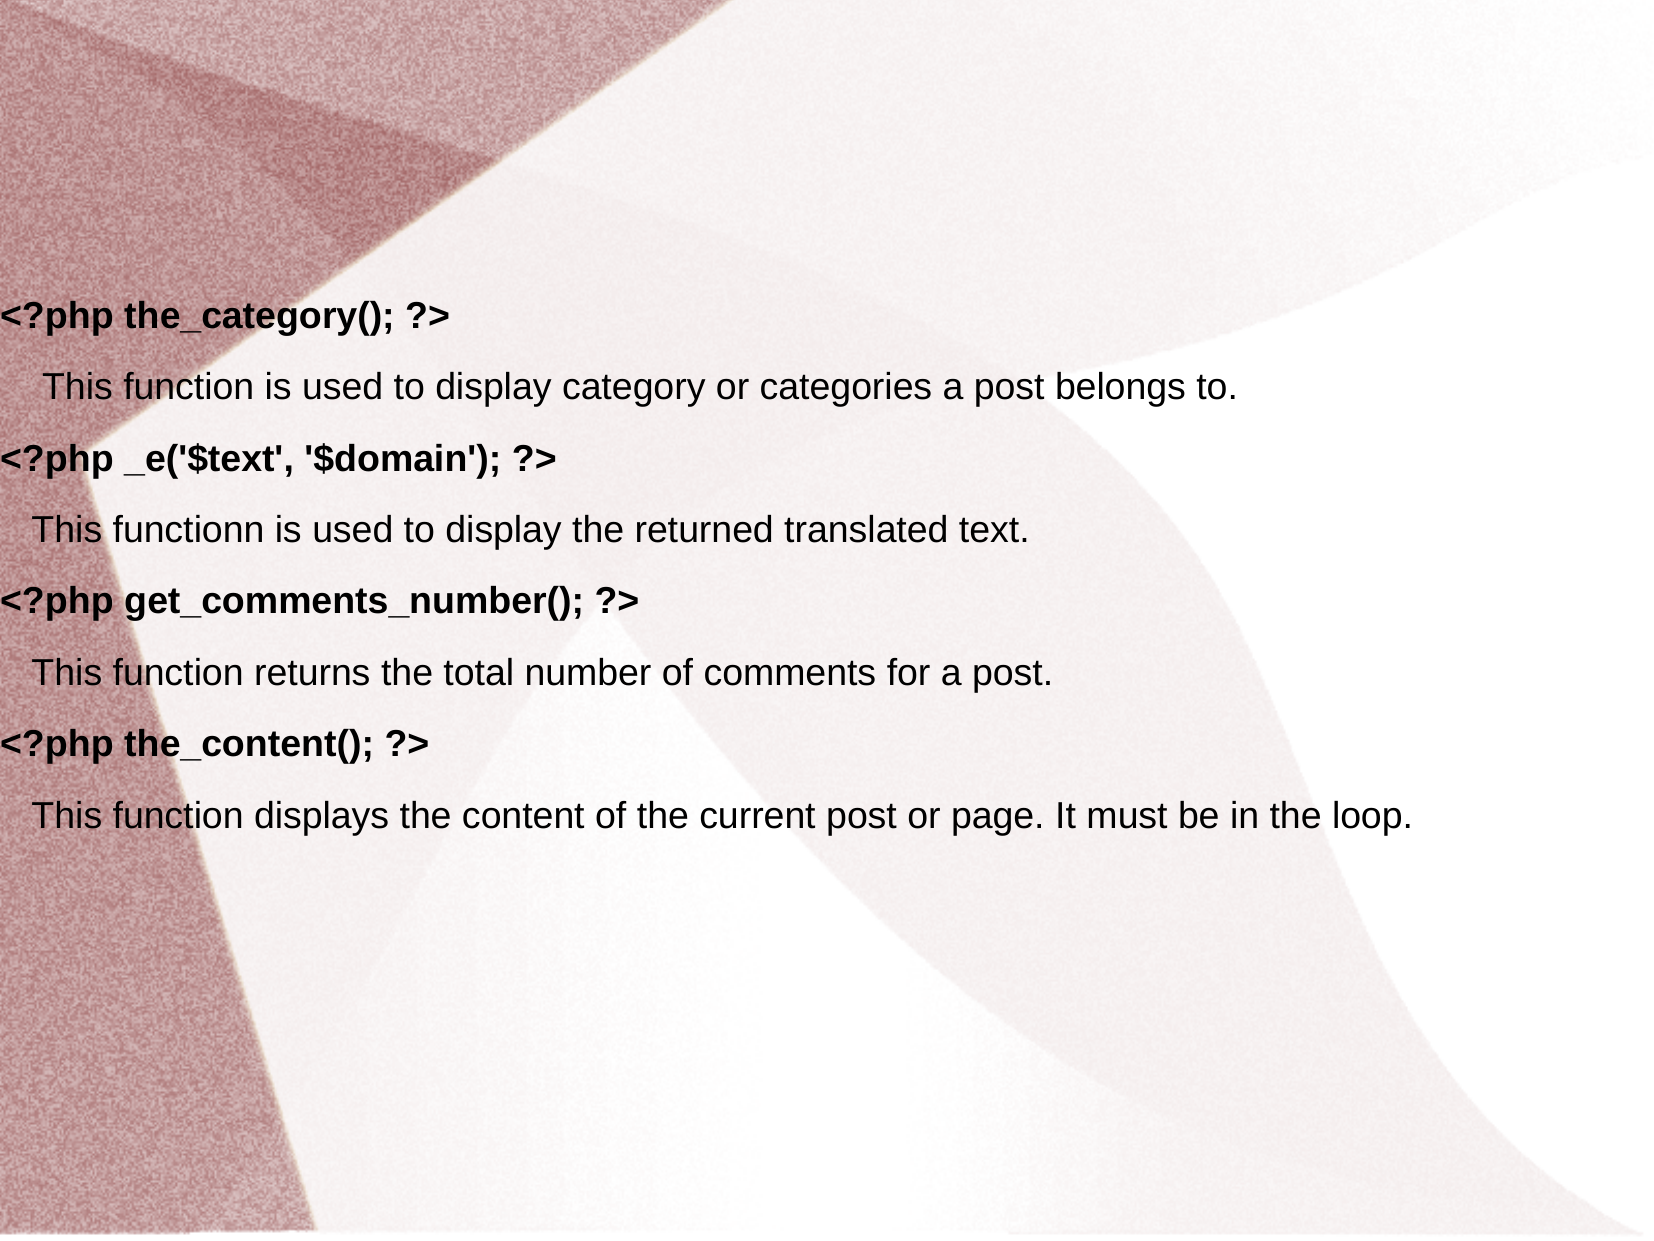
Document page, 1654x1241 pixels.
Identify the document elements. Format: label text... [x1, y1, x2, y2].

list <?php the_category(); ?> This function is used to display category or categories a post belongs to. <?php _e('$text', '$domain'); ?> This functionn is used to display the returned translated text. <?php get_comments_number(); ?> This function returns the total number of comments for a post. <?php the_content(); ?> This function displays the content of the current post or page. It must be in the loop. [0, 290, 1600, 994]
picture [0, 0, 1654, 1241]
